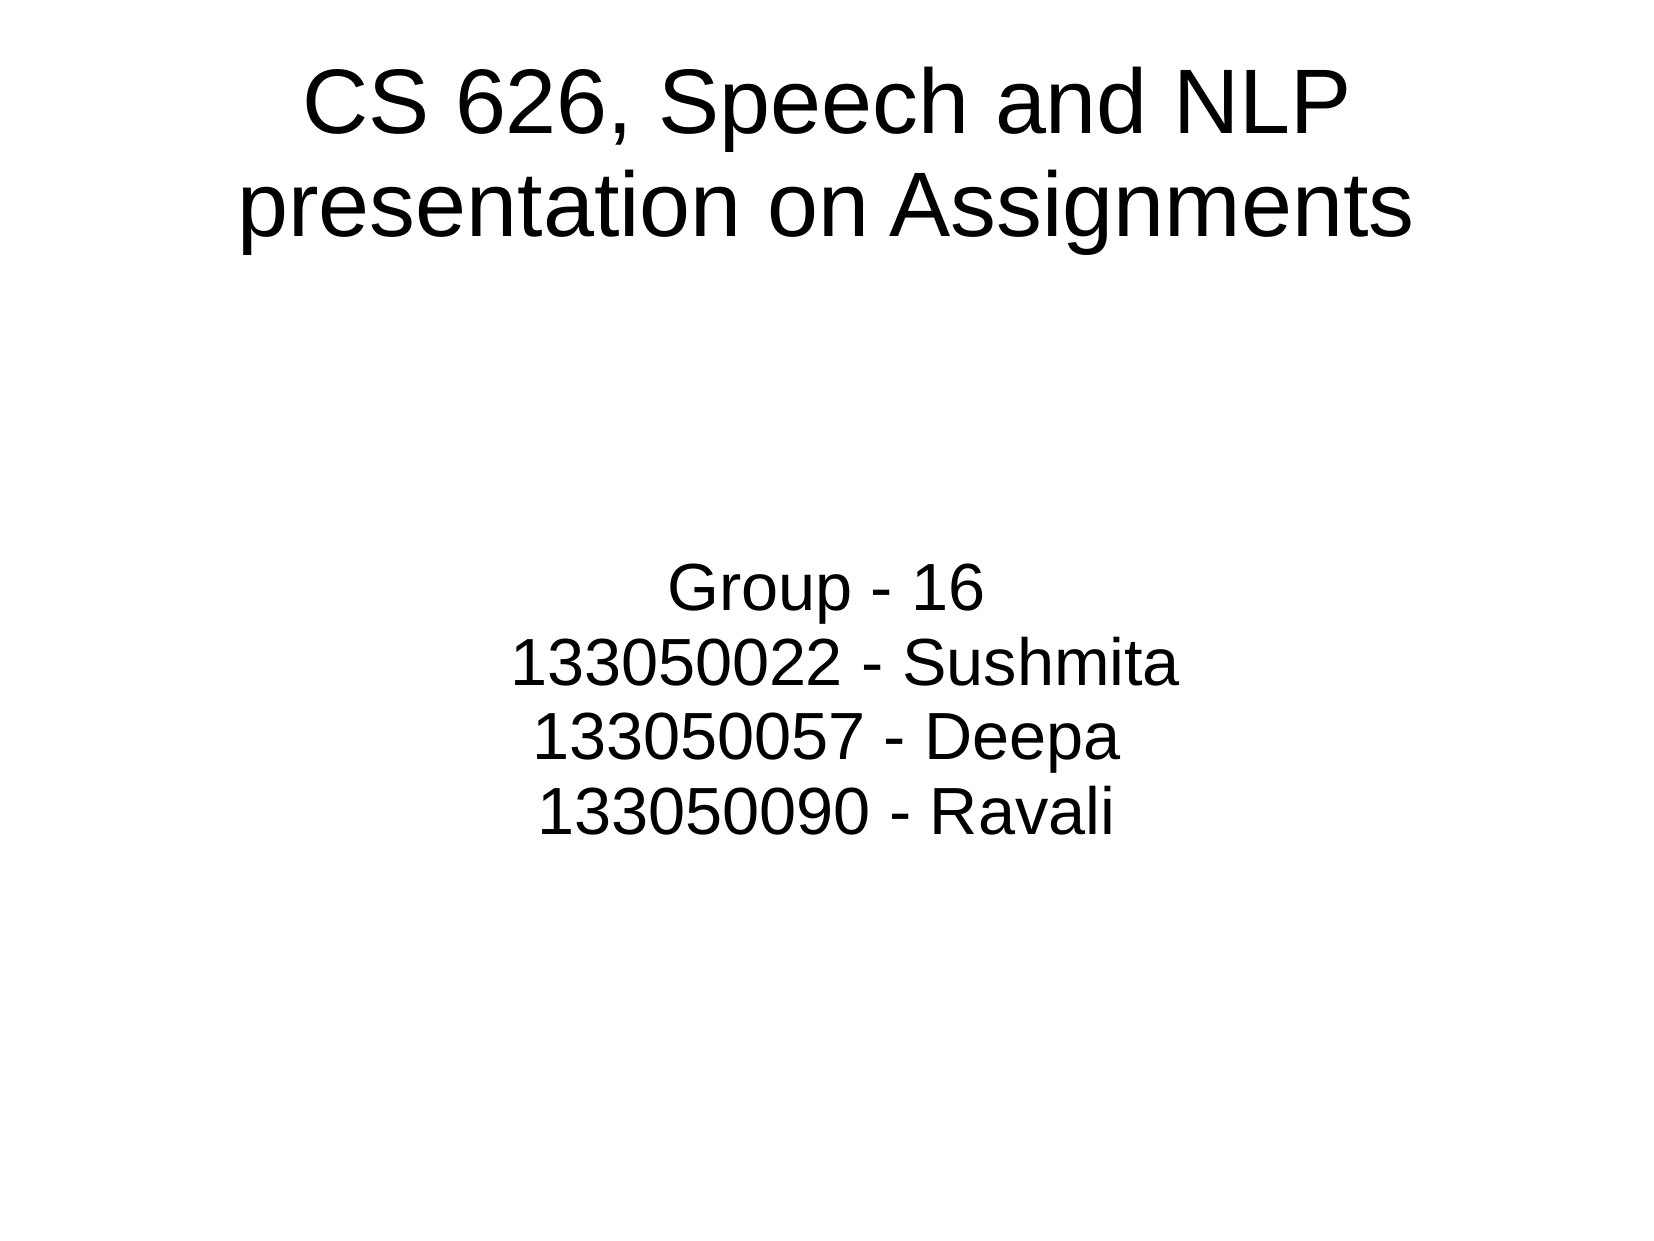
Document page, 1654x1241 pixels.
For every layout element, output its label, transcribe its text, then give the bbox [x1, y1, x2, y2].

subtitle Group - 16 133050022 - Sushmita 133050057 - Deepa 133050090 - Ravali [82, 297, 1571, 1102]
title CS 626, Speech and NLP presentation on Assignments [82, 50, 1571, 256]
